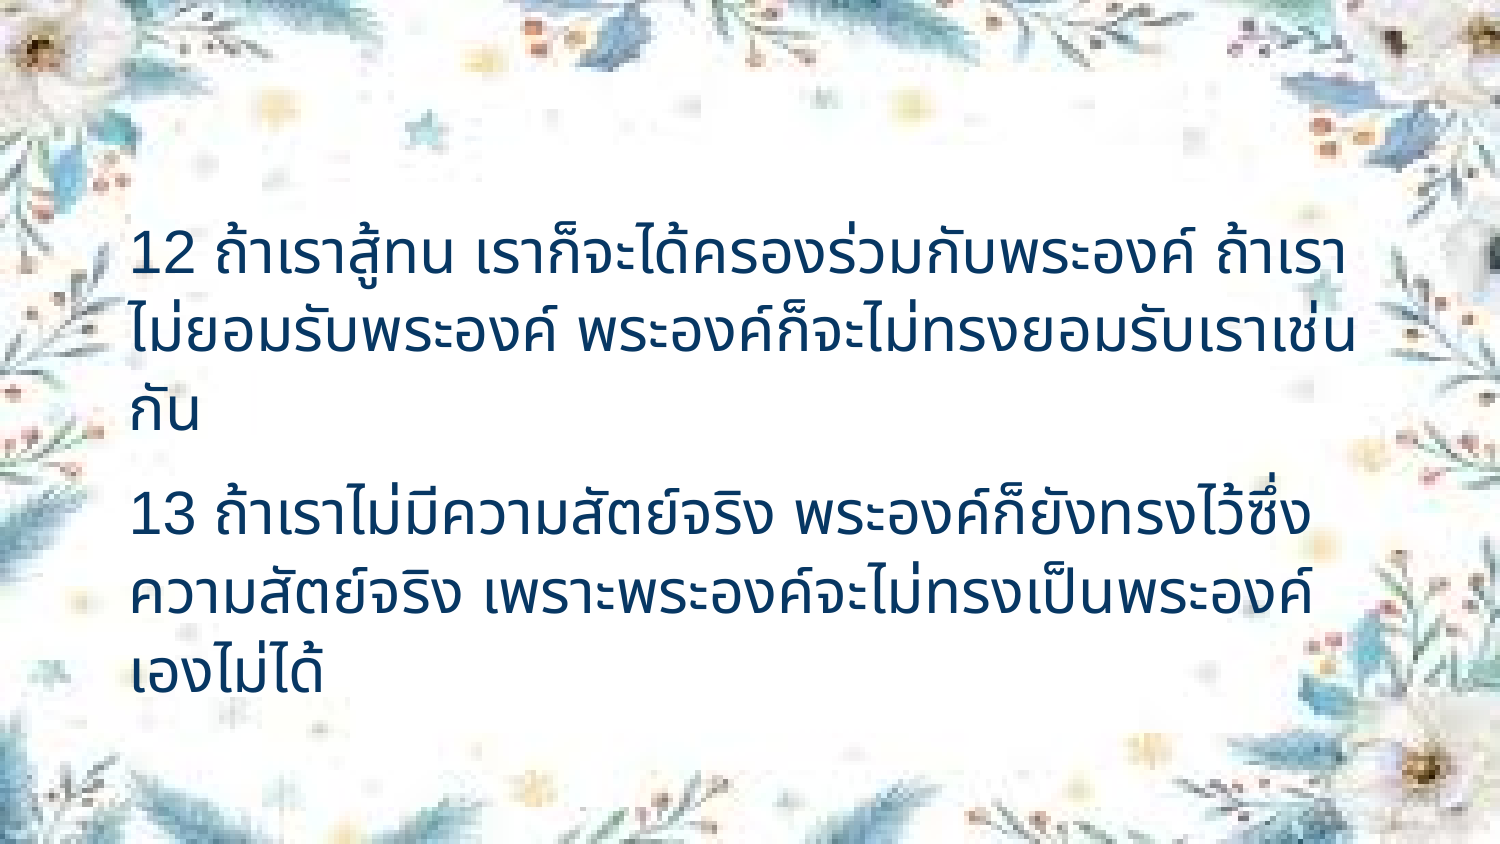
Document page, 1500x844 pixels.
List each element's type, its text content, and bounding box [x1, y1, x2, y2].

picture [0, 0, 1500, 844]
list 12 ถ้าเราสู้ทน เราก็จะได้ครองร่วมกับพระองค์ ถ้าเราไม่ยอมรับพระองค์ พระองค์ก็จะไม่ทรงยอมรับเราเช่นกัน 13 ถ้าเราไม่มีความสัตย์จริง พระองค์ก็ยังทรงไว้ซึ่งความสัตย์จริง เพราะพระองค์จะไม่ทรงเป็นพระองค์เองไม่ได้ [113, 192, 1405, 813]
